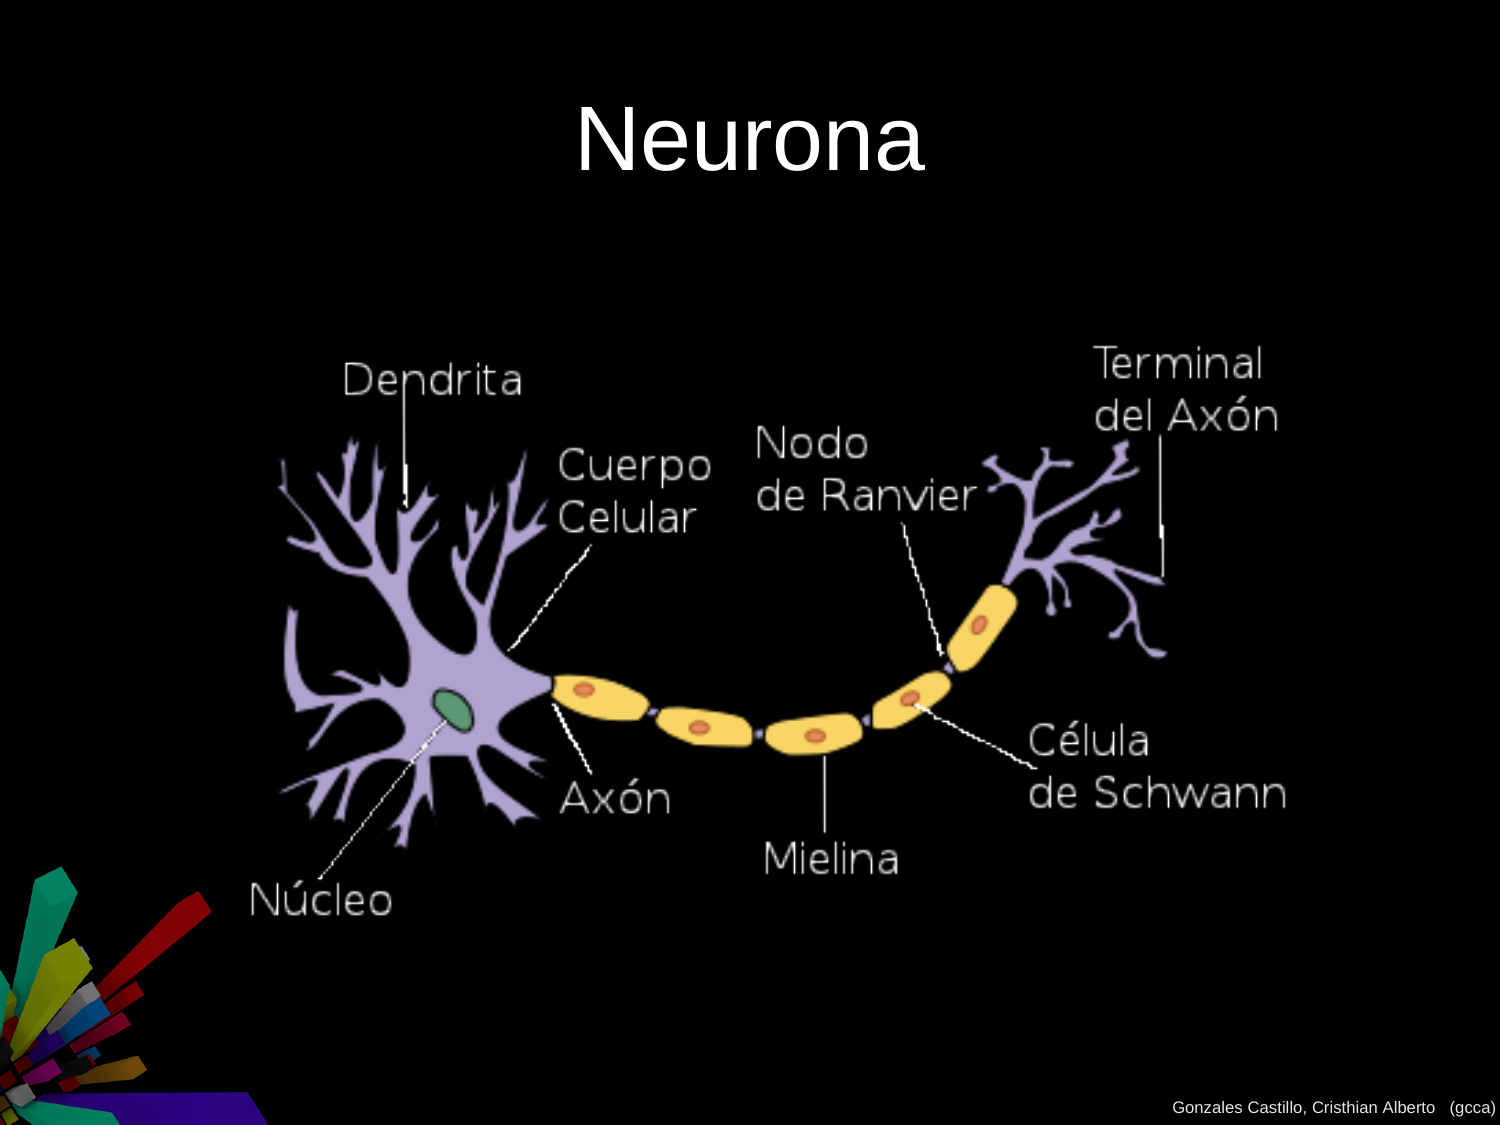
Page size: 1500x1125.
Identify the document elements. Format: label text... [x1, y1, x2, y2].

picture [0, 330, 1300, 1125]
title Neurona [75, 45, 1426, 233]
